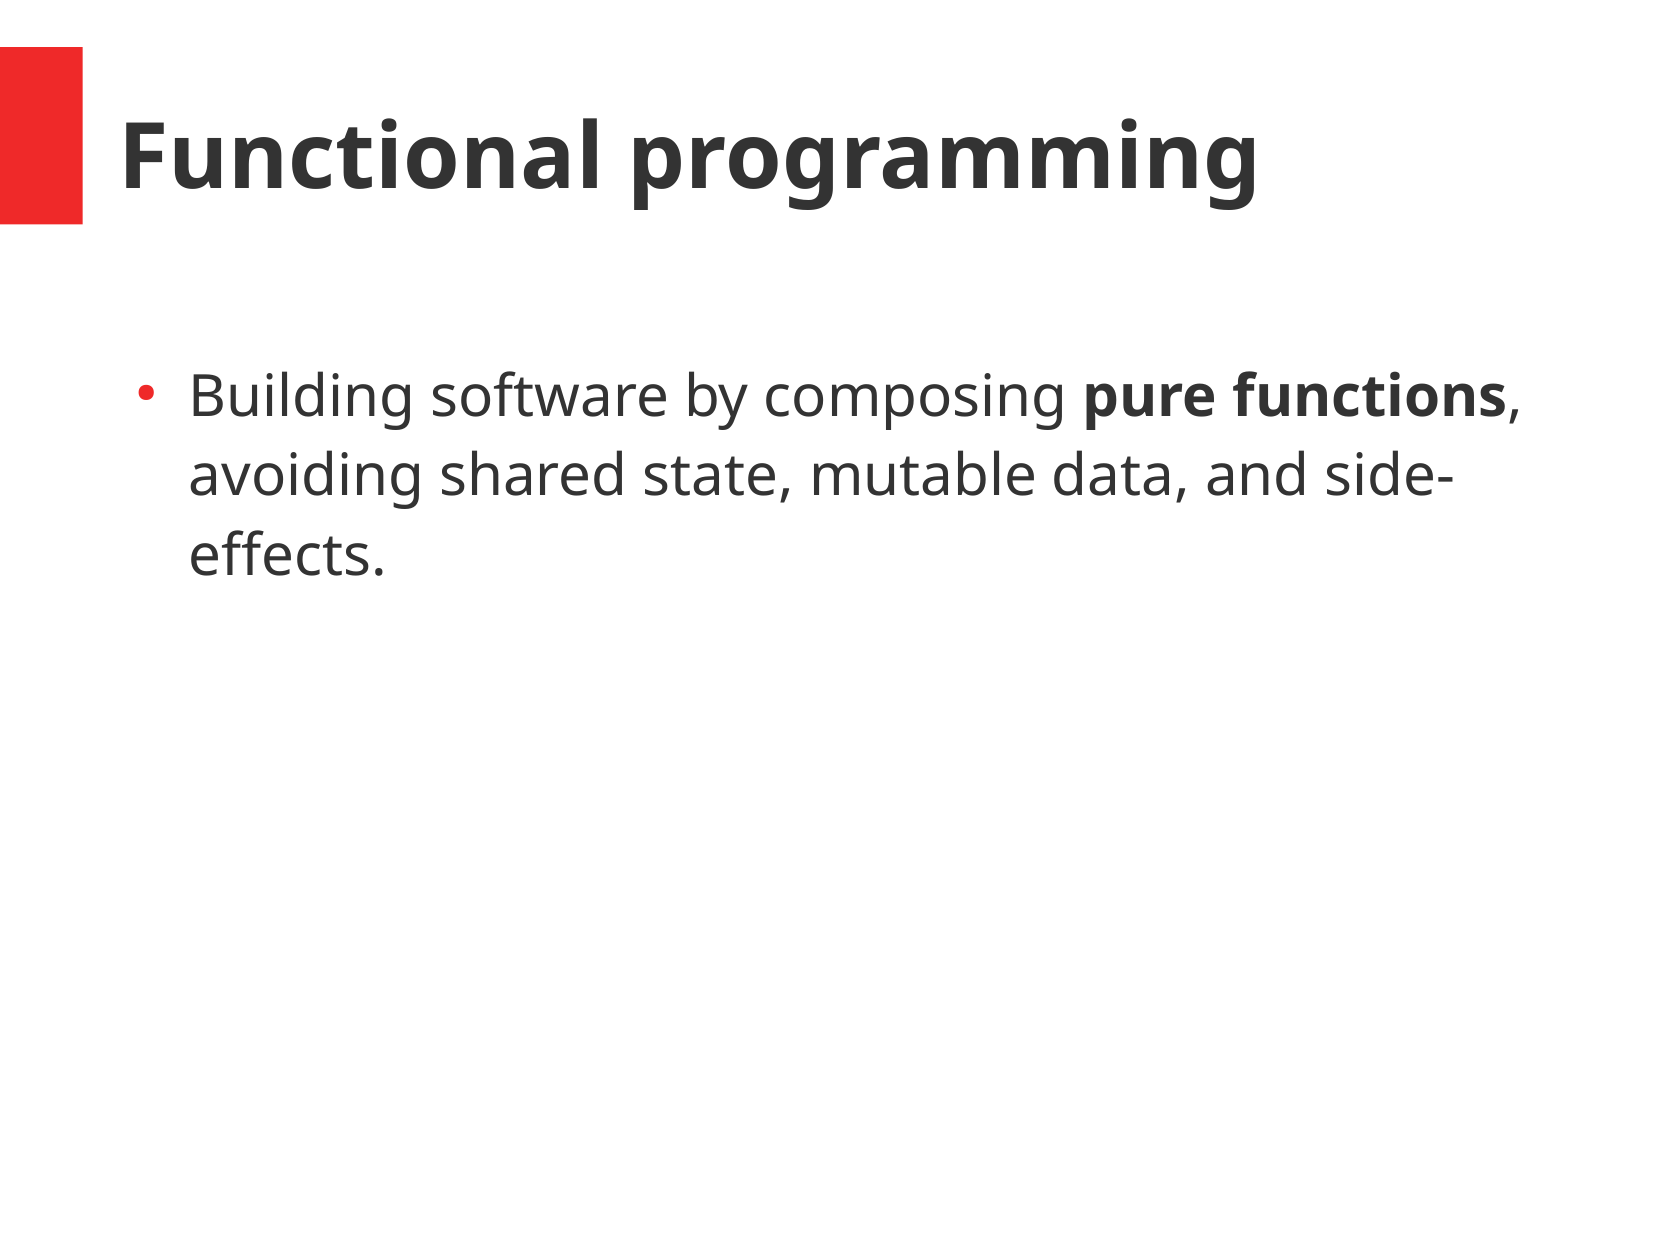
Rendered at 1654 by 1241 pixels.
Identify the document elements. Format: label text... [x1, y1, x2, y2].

list Building software by composing pure functions, avoiding shared state, mutable data, and side-effects. [118, 354, 1536, 1074]
title Functional programming [118, 49, 1571, 257]
